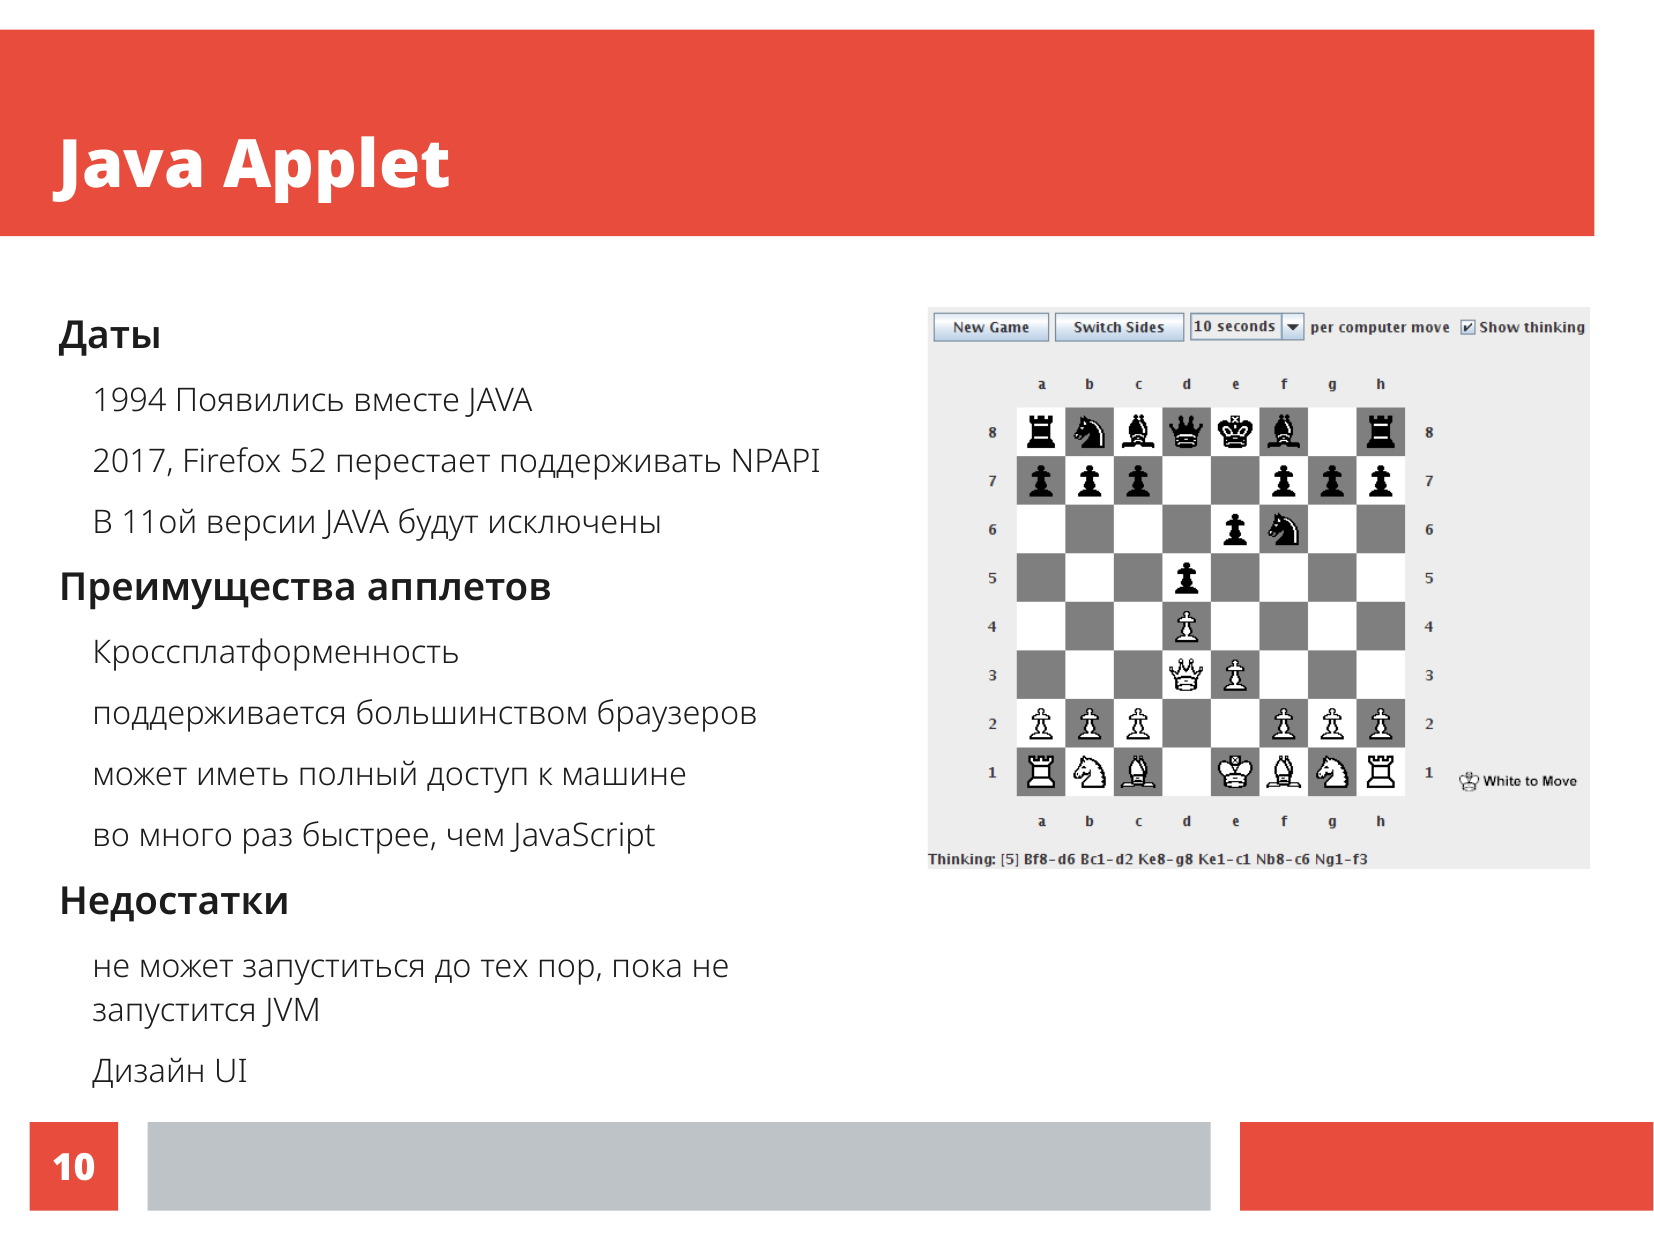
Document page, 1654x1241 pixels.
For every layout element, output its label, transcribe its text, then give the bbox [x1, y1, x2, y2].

picture [921, 307, 1590, 869]
list Даты 1994 Появились вместе JAVA 2017, Firefox 52 перестает поддерживать NPAPI В 11ой версии JAVA будут исключены Преимущества апплетов Кроссплатформенность поддерживается большинством браузеров может иметь полный доступ к машине во много раз быстрее, чем JavaScript Недостатки не может запуститься до тех пор, пока не запустится JVM Дизайн UI [59, 307, 898, 1093]
title Java Applet [59, 59, 1595, 207]
